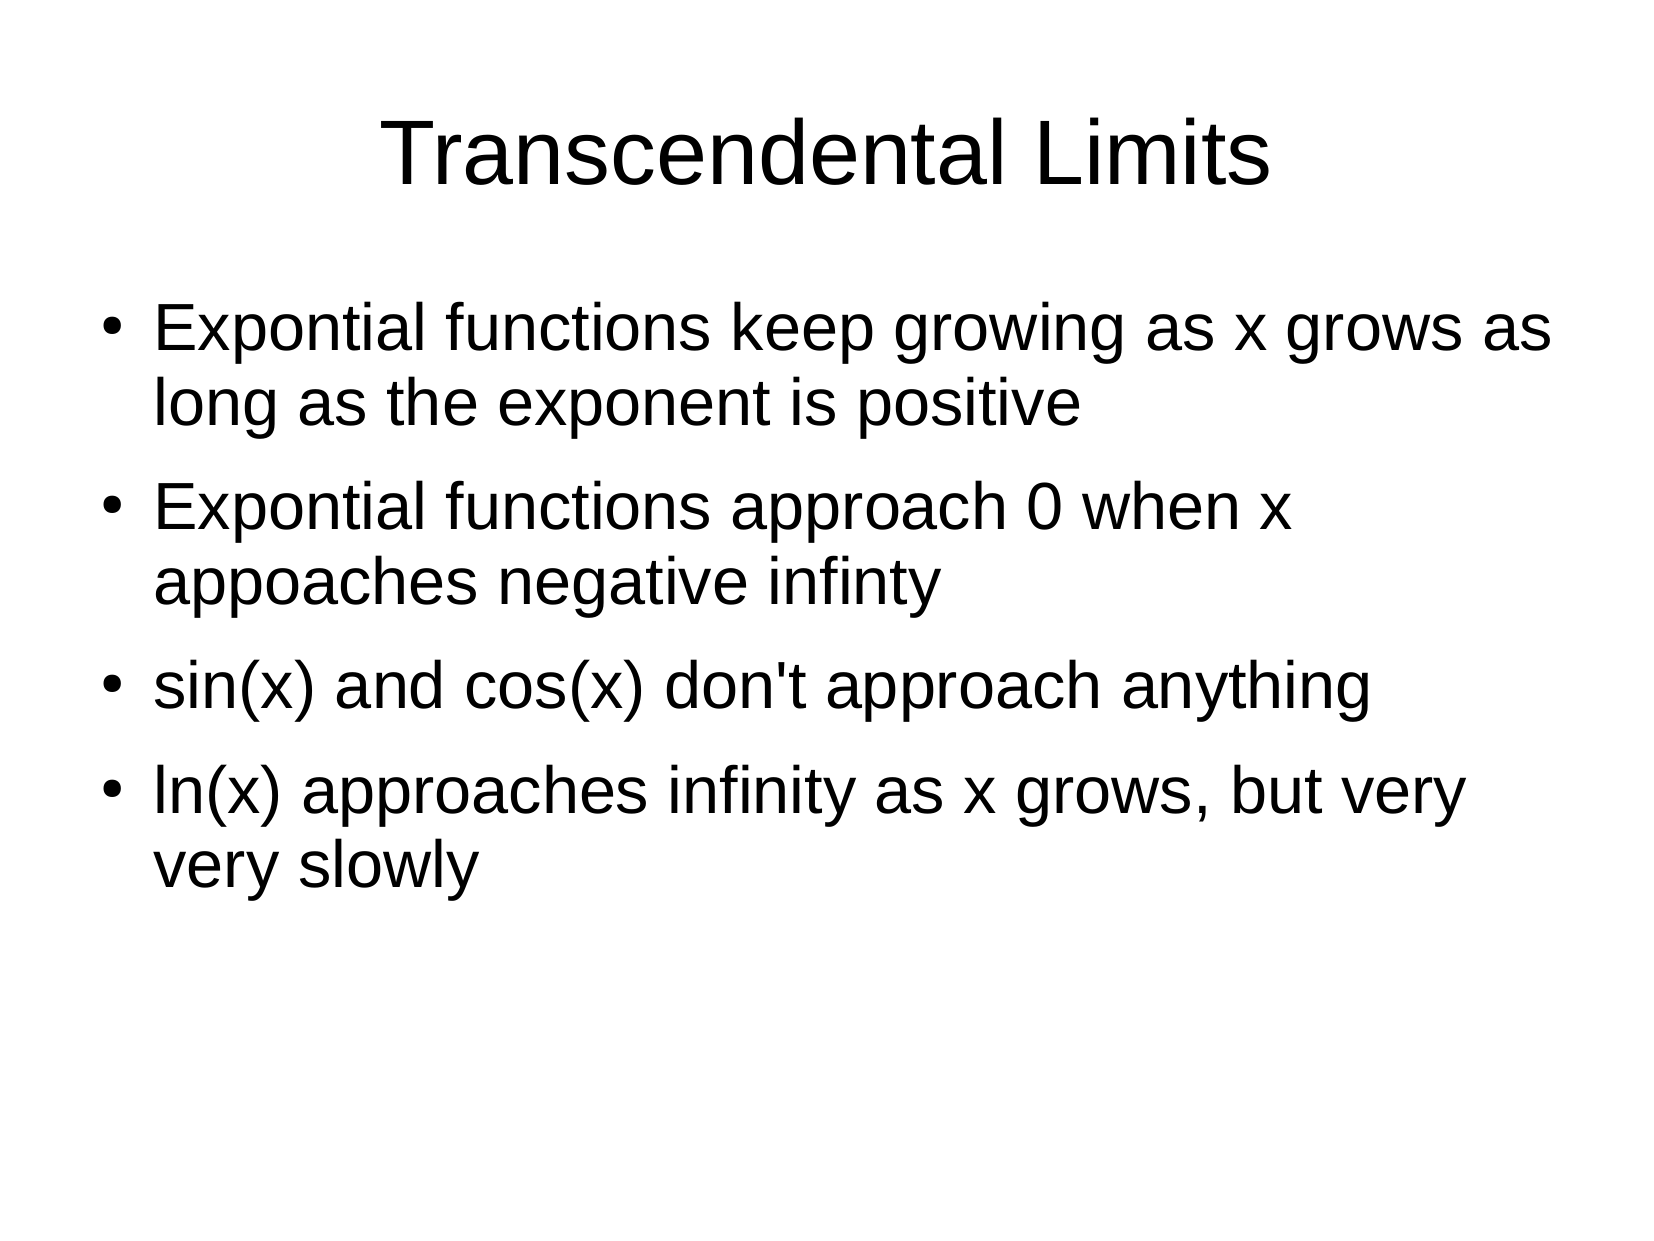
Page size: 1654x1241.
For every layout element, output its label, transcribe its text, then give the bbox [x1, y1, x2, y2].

title Transcendental Limits [82, 49, 1571, 257]
list Expontial functions keep growing as x grows as long as the exponent is positive Expontial functions approach 0 when x appoaches negative infinty sin(x) and cos(x) don't approach anything ln(x) approaches infinity as x grows, but very very slowly [82, 290, 1571, 1126]
